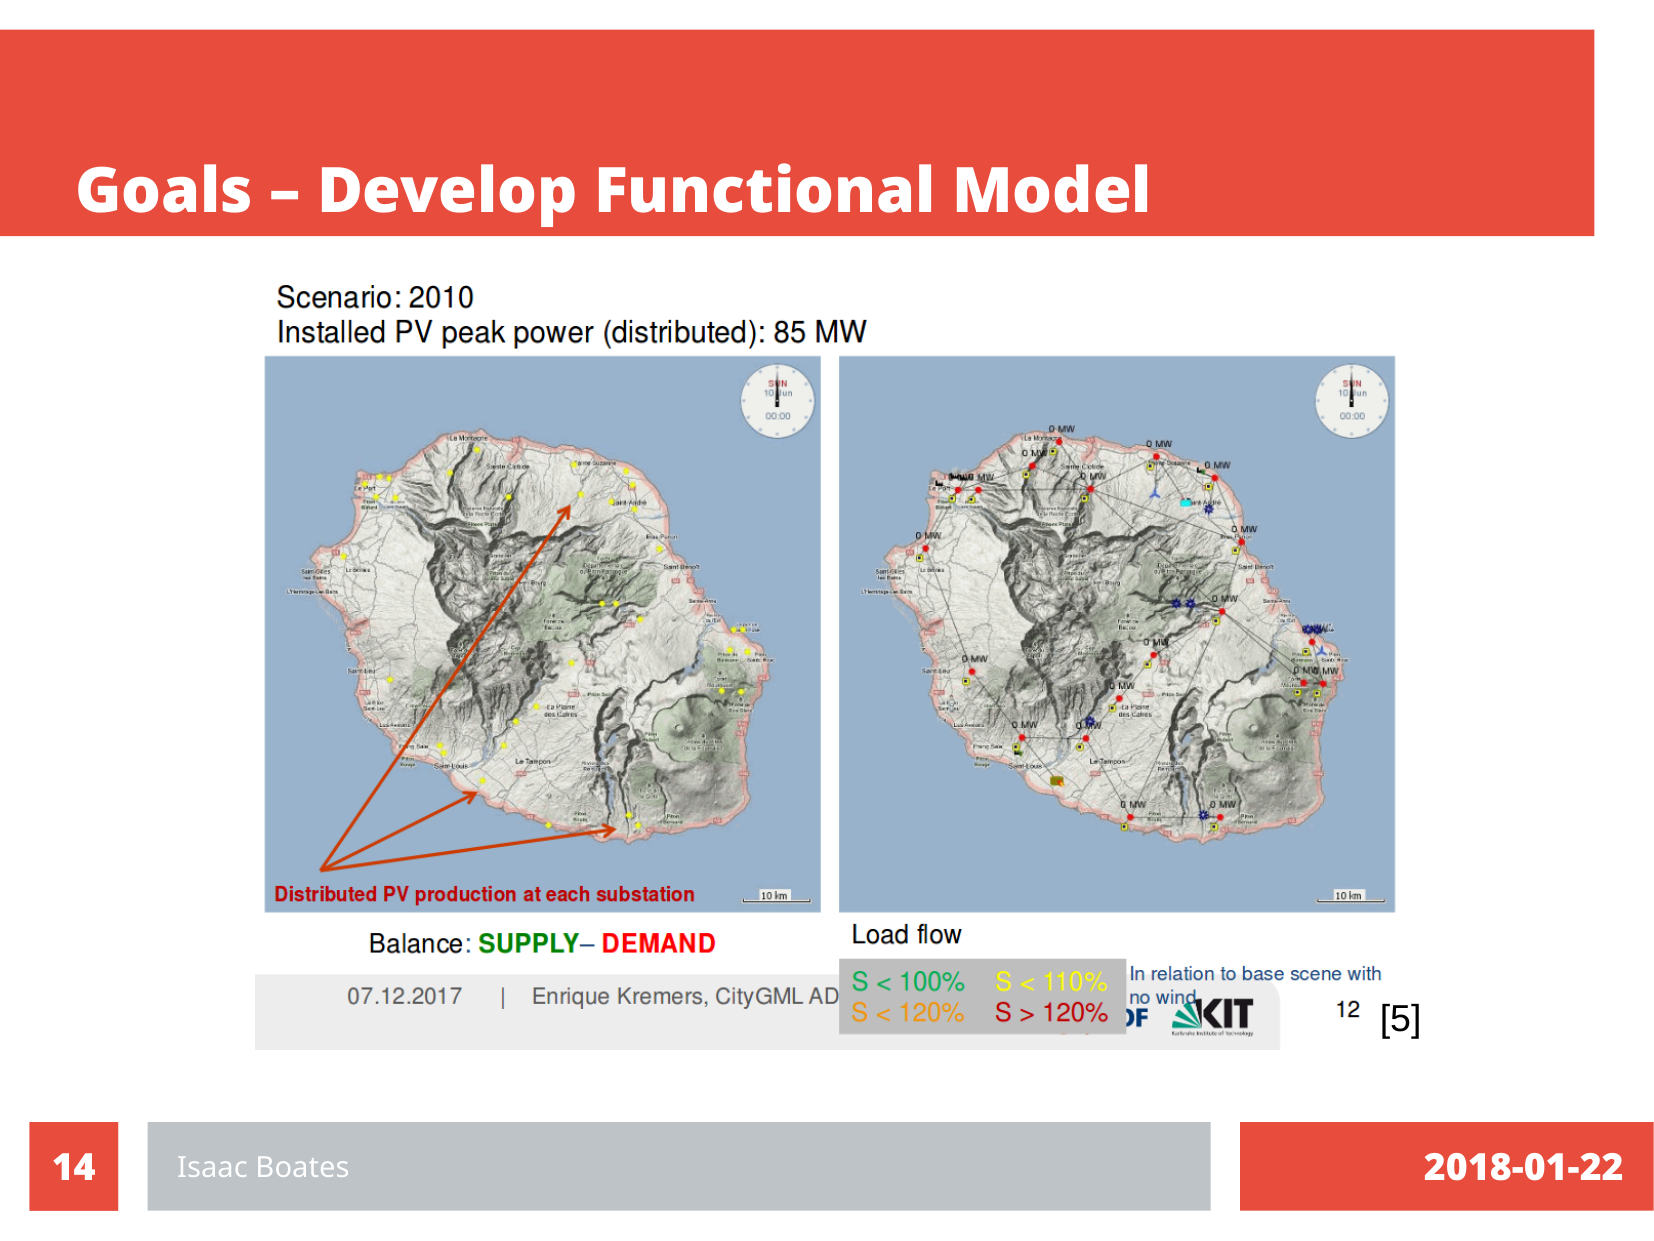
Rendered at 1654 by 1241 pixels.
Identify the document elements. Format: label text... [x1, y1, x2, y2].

picture [255, 285, 1411, 1051]
text_box [5] [1365, 990, 1437, 1047]
title Goals – Develop Functional Model [75, 0, 1564, 232]
